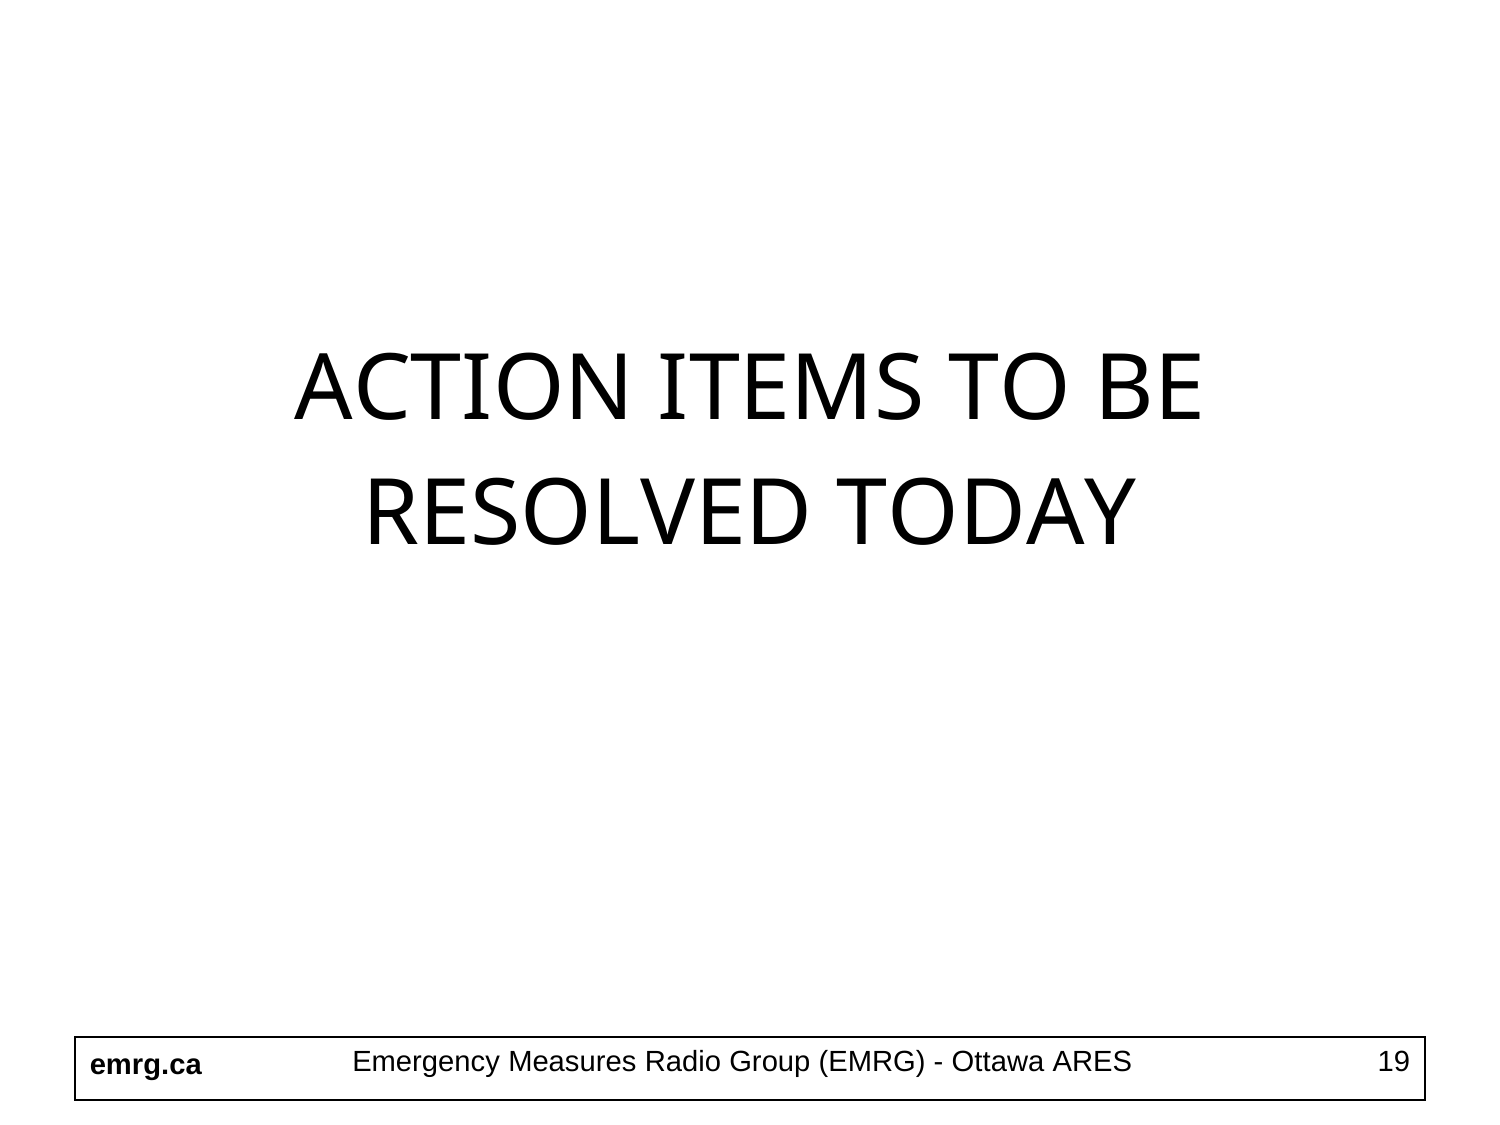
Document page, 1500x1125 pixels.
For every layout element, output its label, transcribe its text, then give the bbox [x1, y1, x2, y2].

title ACTION ITEMS TO BE RESOLVED TODAY [75, 328, 1426, 565]
